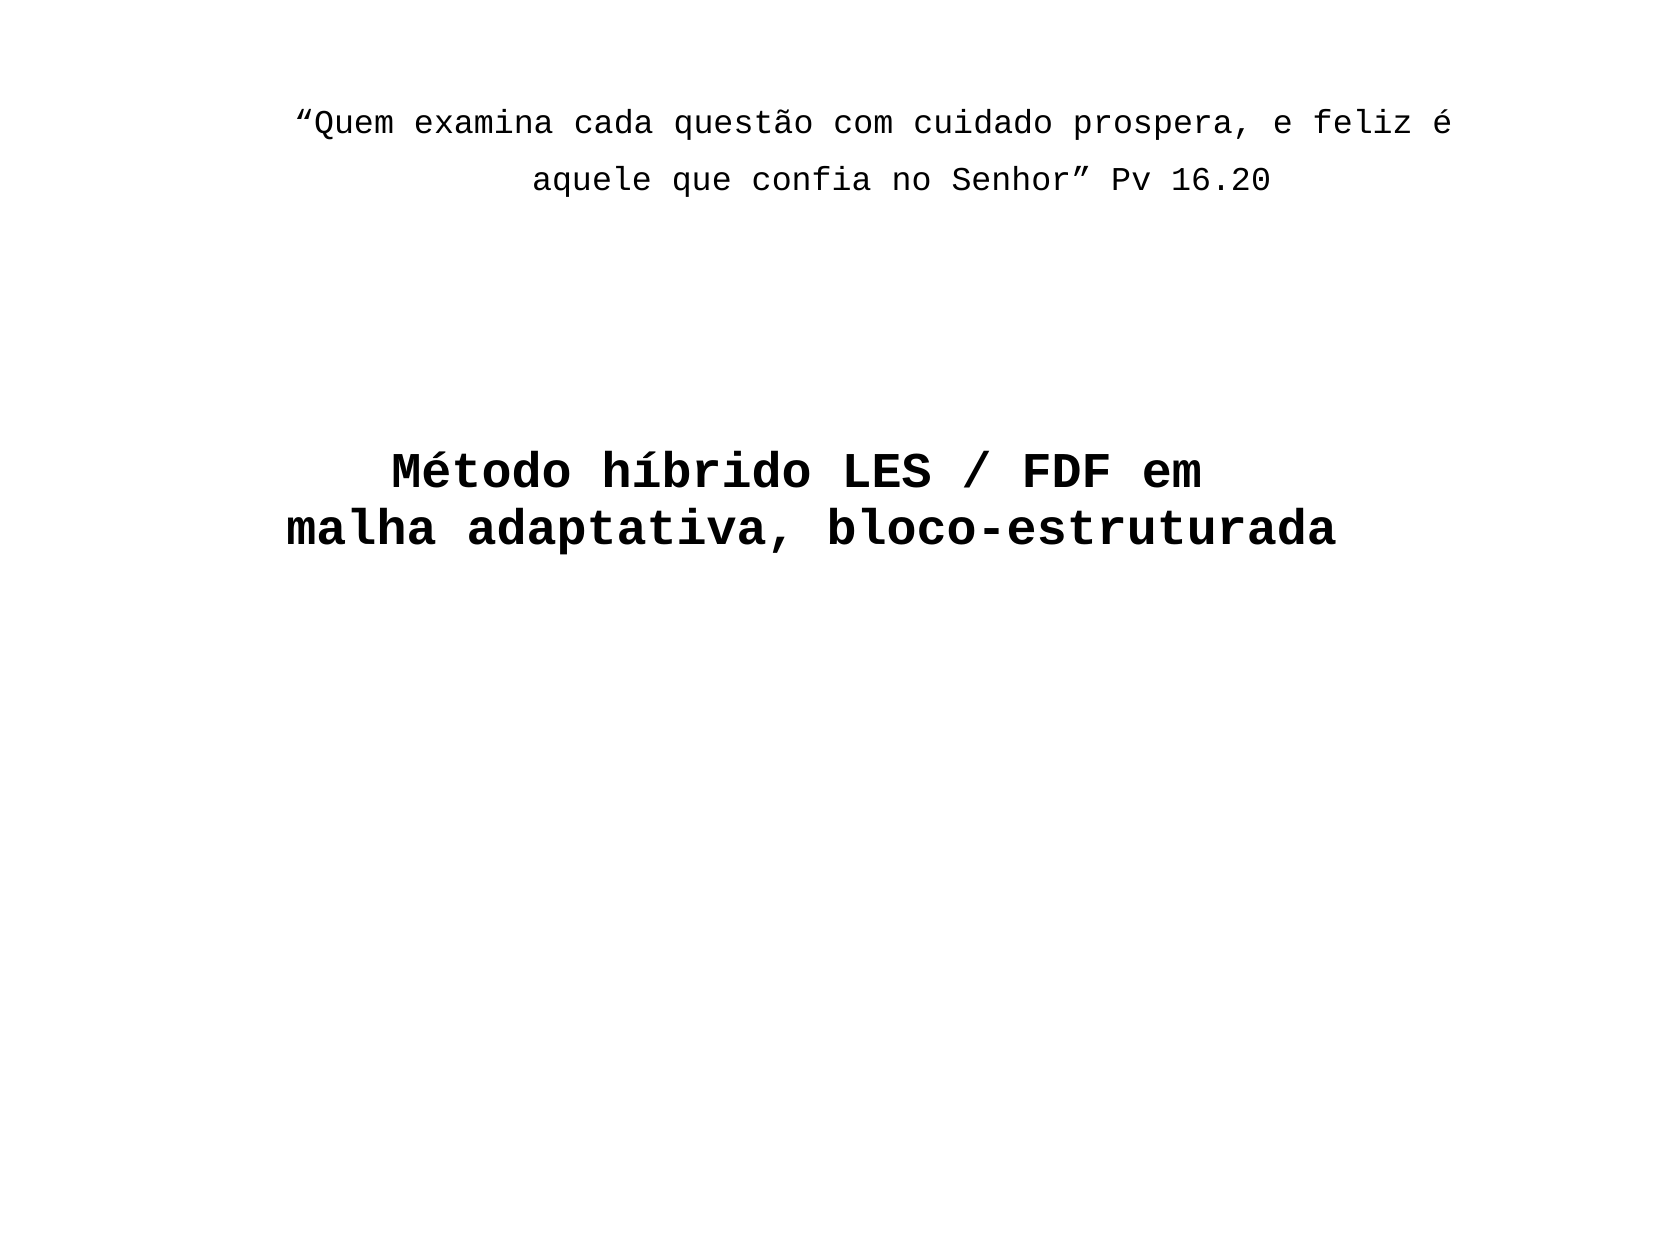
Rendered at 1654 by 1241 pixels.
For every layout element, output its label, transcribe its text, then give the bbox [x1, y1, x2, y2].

text_box Método híbrido LES / FDF em malha adaptativa, bloco-estruturada [271, 438, 1352, 567]
text_box “Quem examina cada questão com cuidado prospera, e feliz é aquele que confia no Senhor” Pv 16.20 [212, 79, 1536, 189]
